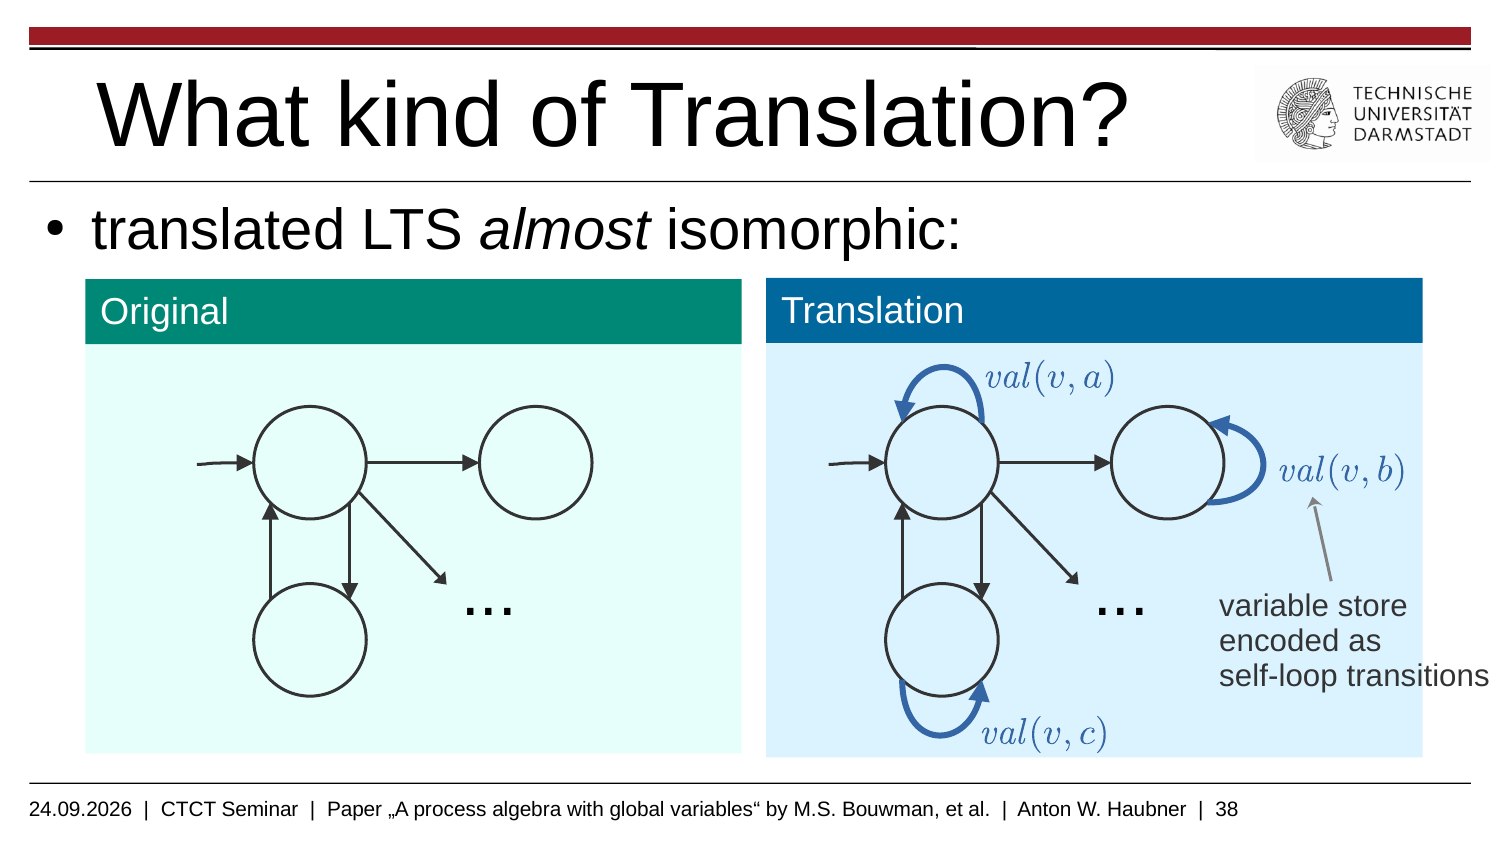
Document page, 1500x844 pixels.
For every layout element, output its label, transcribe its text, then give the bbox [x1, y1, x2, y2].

text_box variable store encoded as self-loop transitions [1204, 581, 1500, 701]
text_box ... [446, 547, 536, 637]
text_box [85, 345, 742, 754]
title What kind of Translation? [29, 63, 1199, 167]
text_box ... [1078, 547, 1168, 637]
picture [1255, 65, 1490, 162]
list translated LTS almost isomorphic: [29, 197, 1471, 263]
text_box [766, 343, 1423, 758]
text_box Translation [766, 277, 1423, 343]
text_box Original [85, 279, 742, 345]
